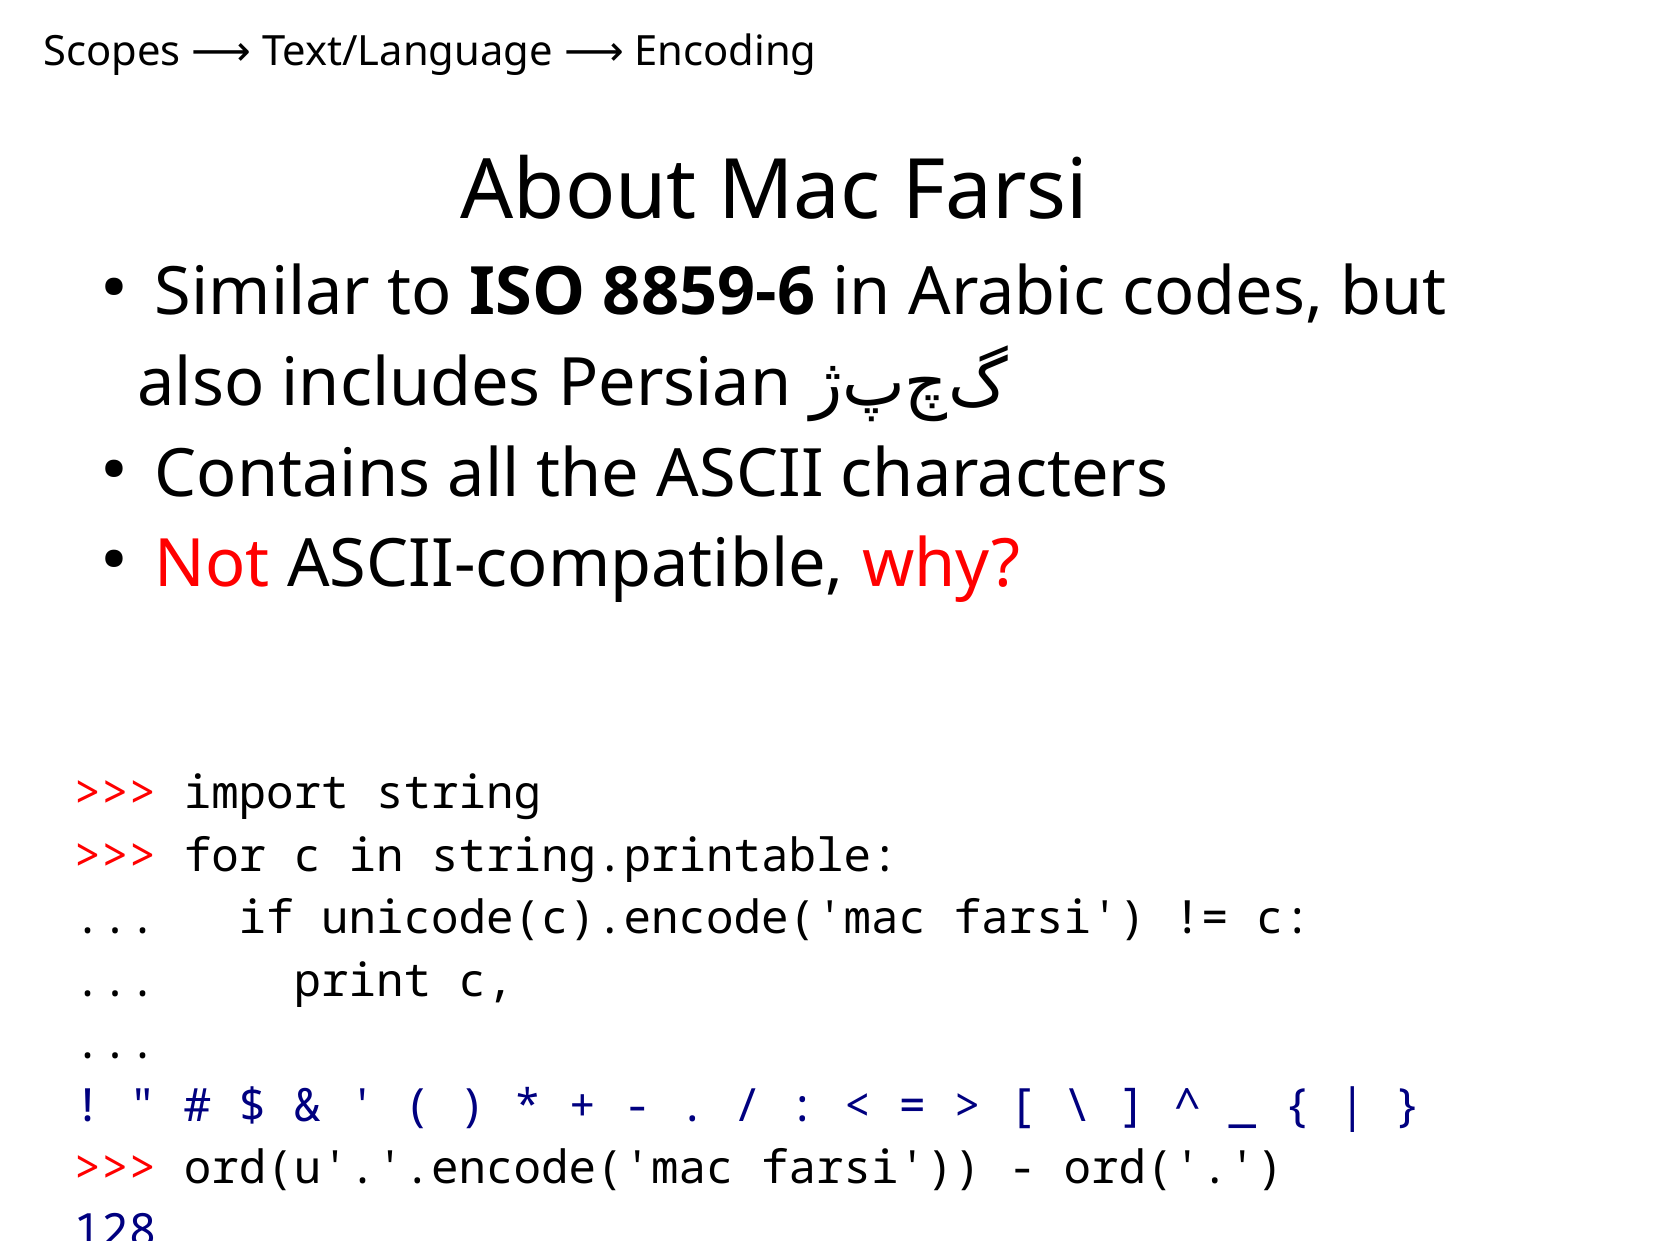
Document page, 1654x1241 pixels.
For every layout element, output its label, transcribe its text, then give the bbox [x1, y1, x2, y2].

text_box About Mac Farsi Similar to ISO 8859-6 in Arabic codes, but also includes Persian گ‌چ‌پ‌ژ Contains all the ASCII characters Not ASCII-compatible, why? [87, 122, 1570, 724]
text_box >>> import string >>> for c in string.printable: ... if unicode(c).encode('mac farsi') != c: ... print c, ... ! " # $ & ' ( ) * + - . / : < = > [ \ ] ^ _ { | } >>> ord(u'.'.encode('mac farsi')) - ord('.') 128 [58, 752, 1615, 1193]
text_box Scopes ⟶ Text/Language ⟶ Encoding [28, 13, 771, 97]
